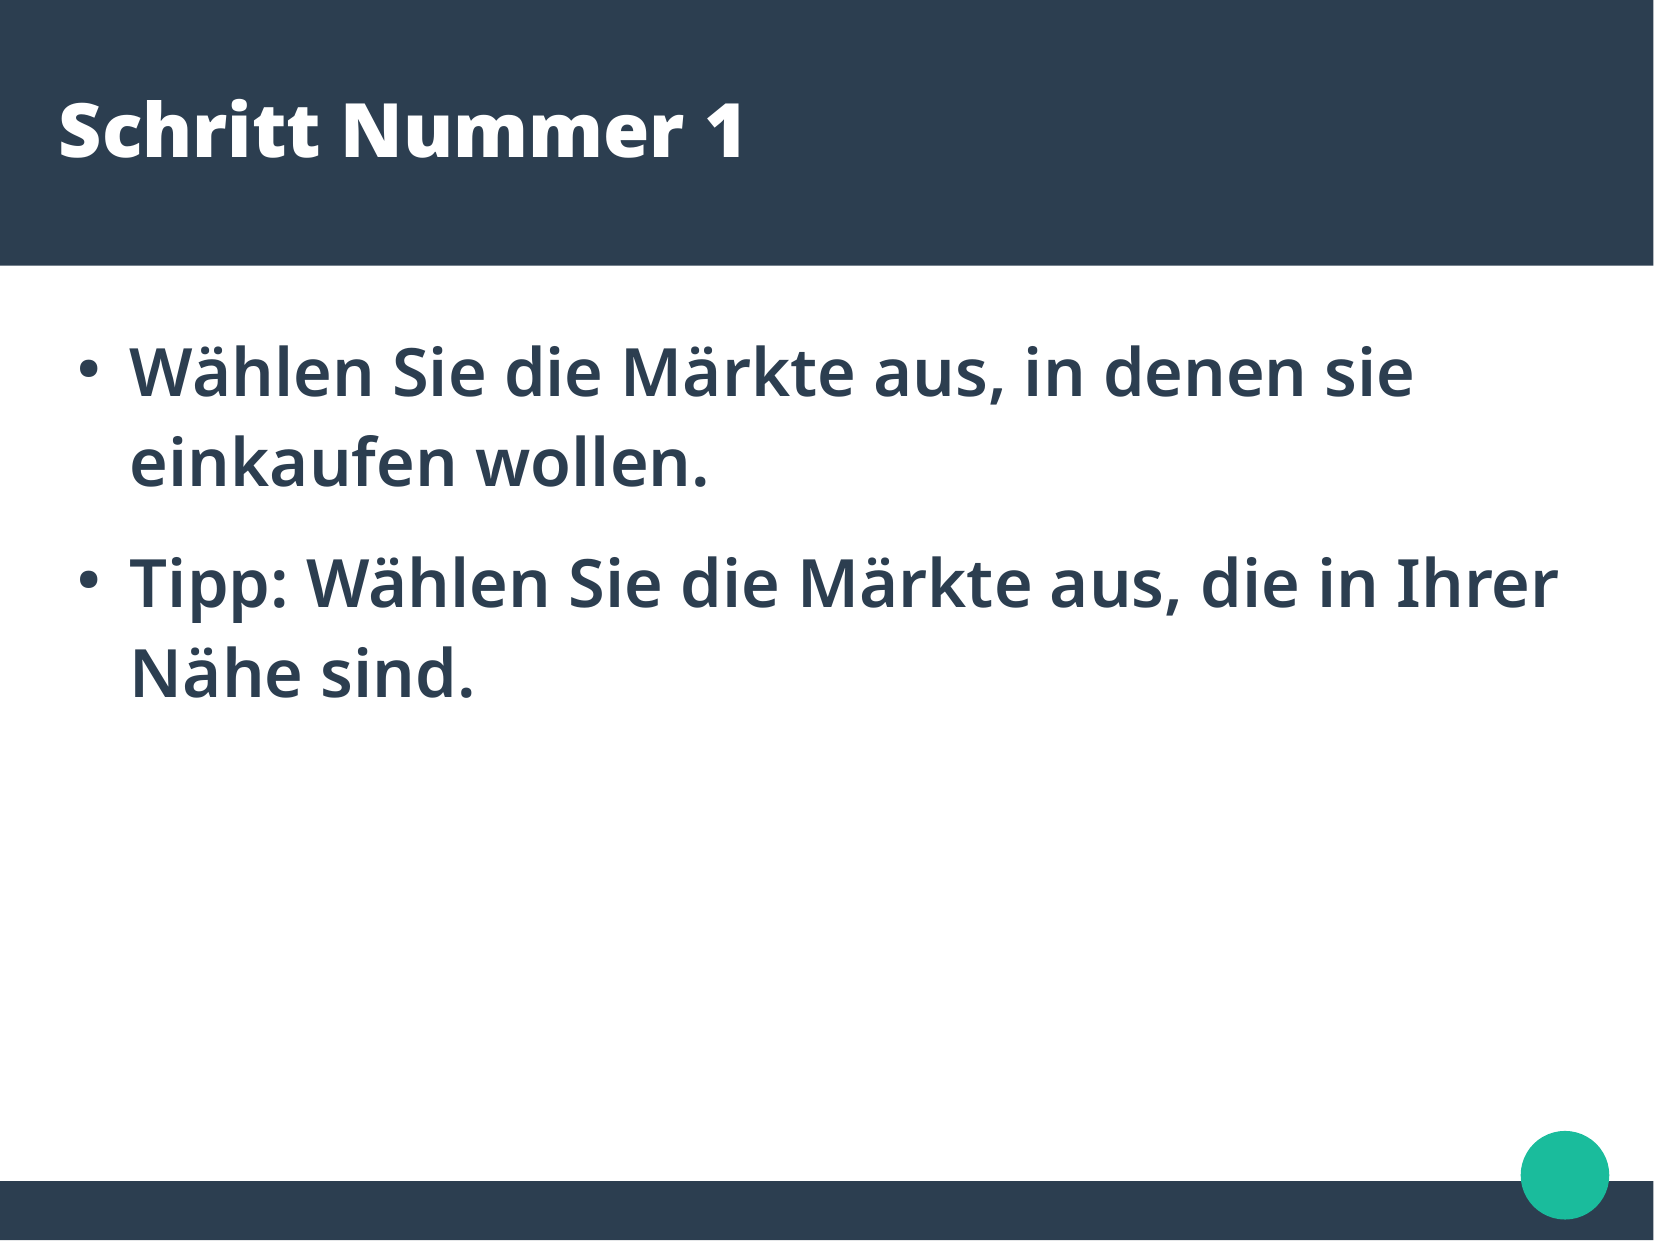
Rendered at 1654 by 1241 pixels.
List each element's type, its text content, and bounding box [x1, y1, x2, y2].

list Wählen Sie die Märkte aus, in denen sie einkaufen wollen. Tipp: Wählen Sie die Märkte aus, die in Ihrer Nähe sind. [59, 324, 1595, 1152]
title Schritt Nummer 1 [59, 49, 1595, 207]
